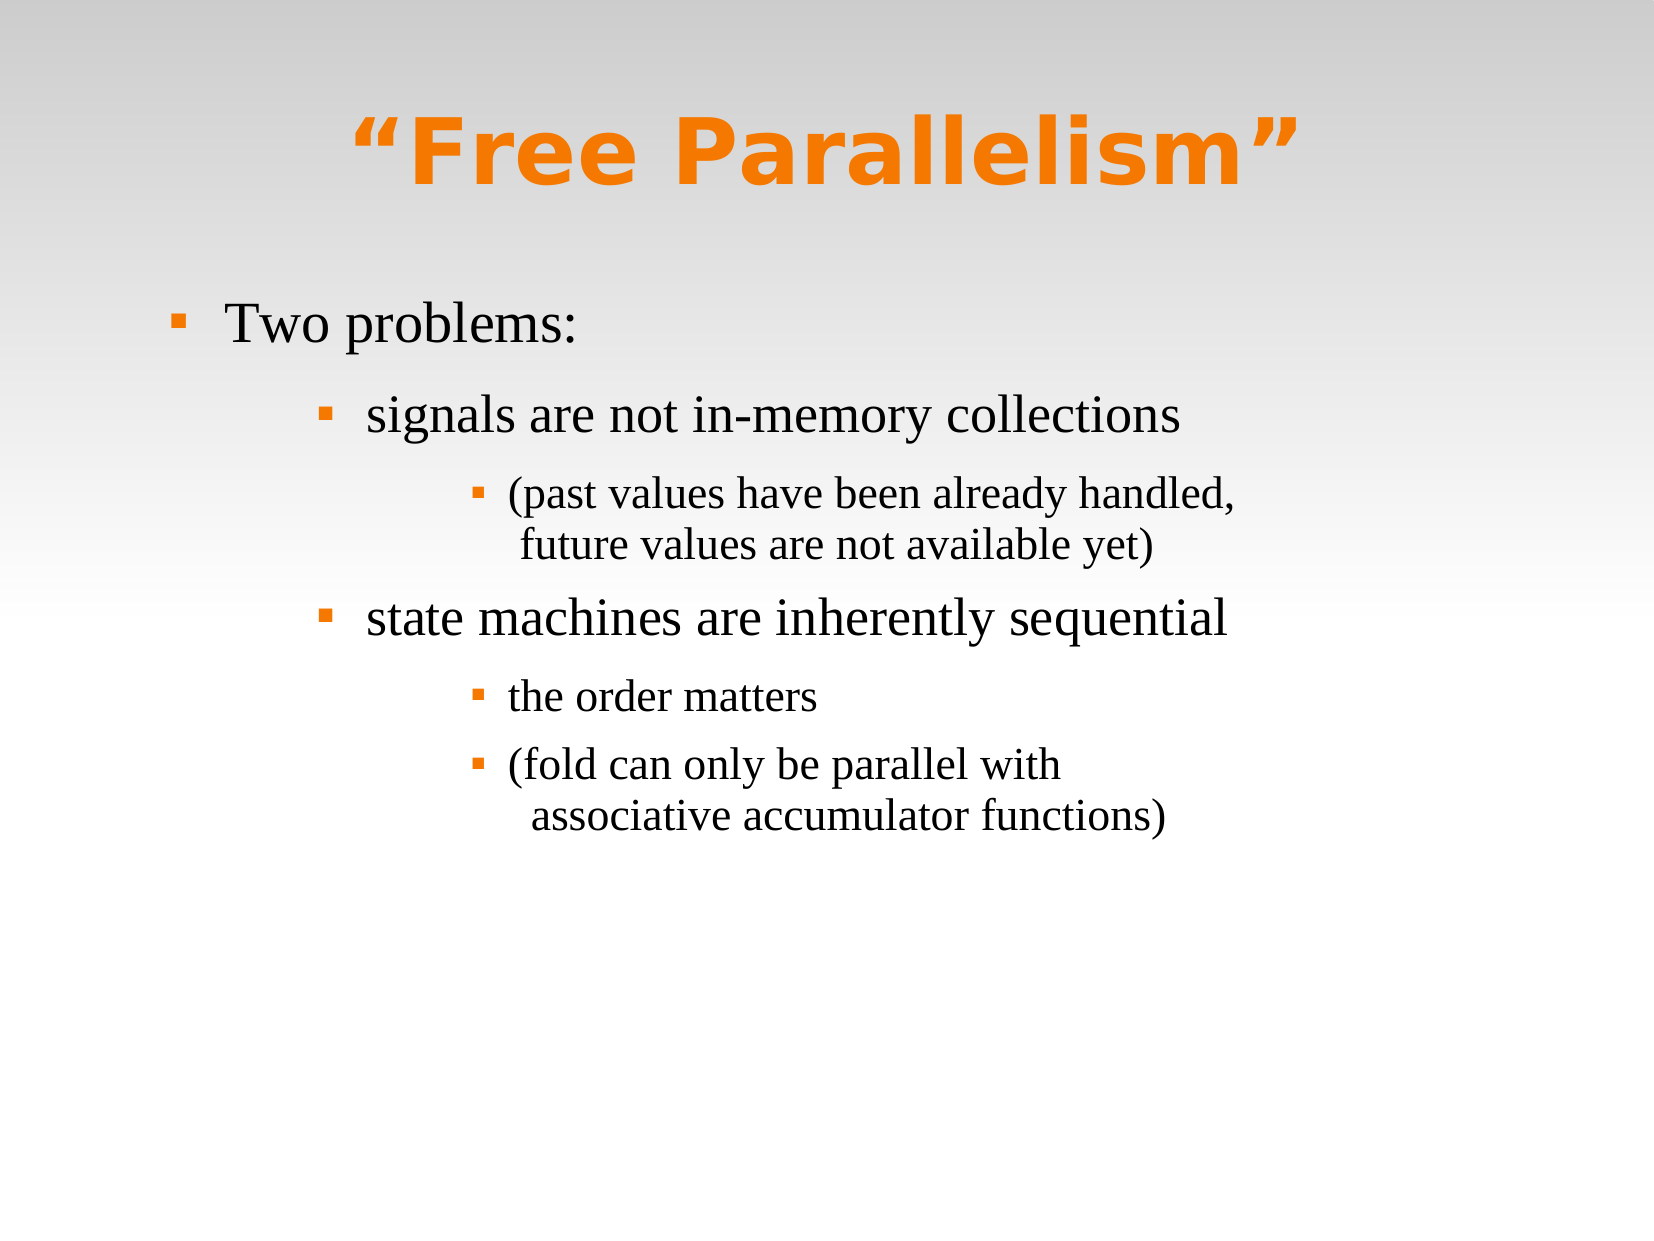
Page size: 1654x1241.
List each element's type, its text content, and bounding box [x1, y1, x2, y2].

list Two problems: signals are not in-memory collections (past values have been already handled, future values are not available yet) state machines are inherently sequential the order matters (fold can only be parallel with associative accumulator functions) [82, 290, 1571, 1109]
title “Free Parallelism” [82, 49, 1571, 257]
